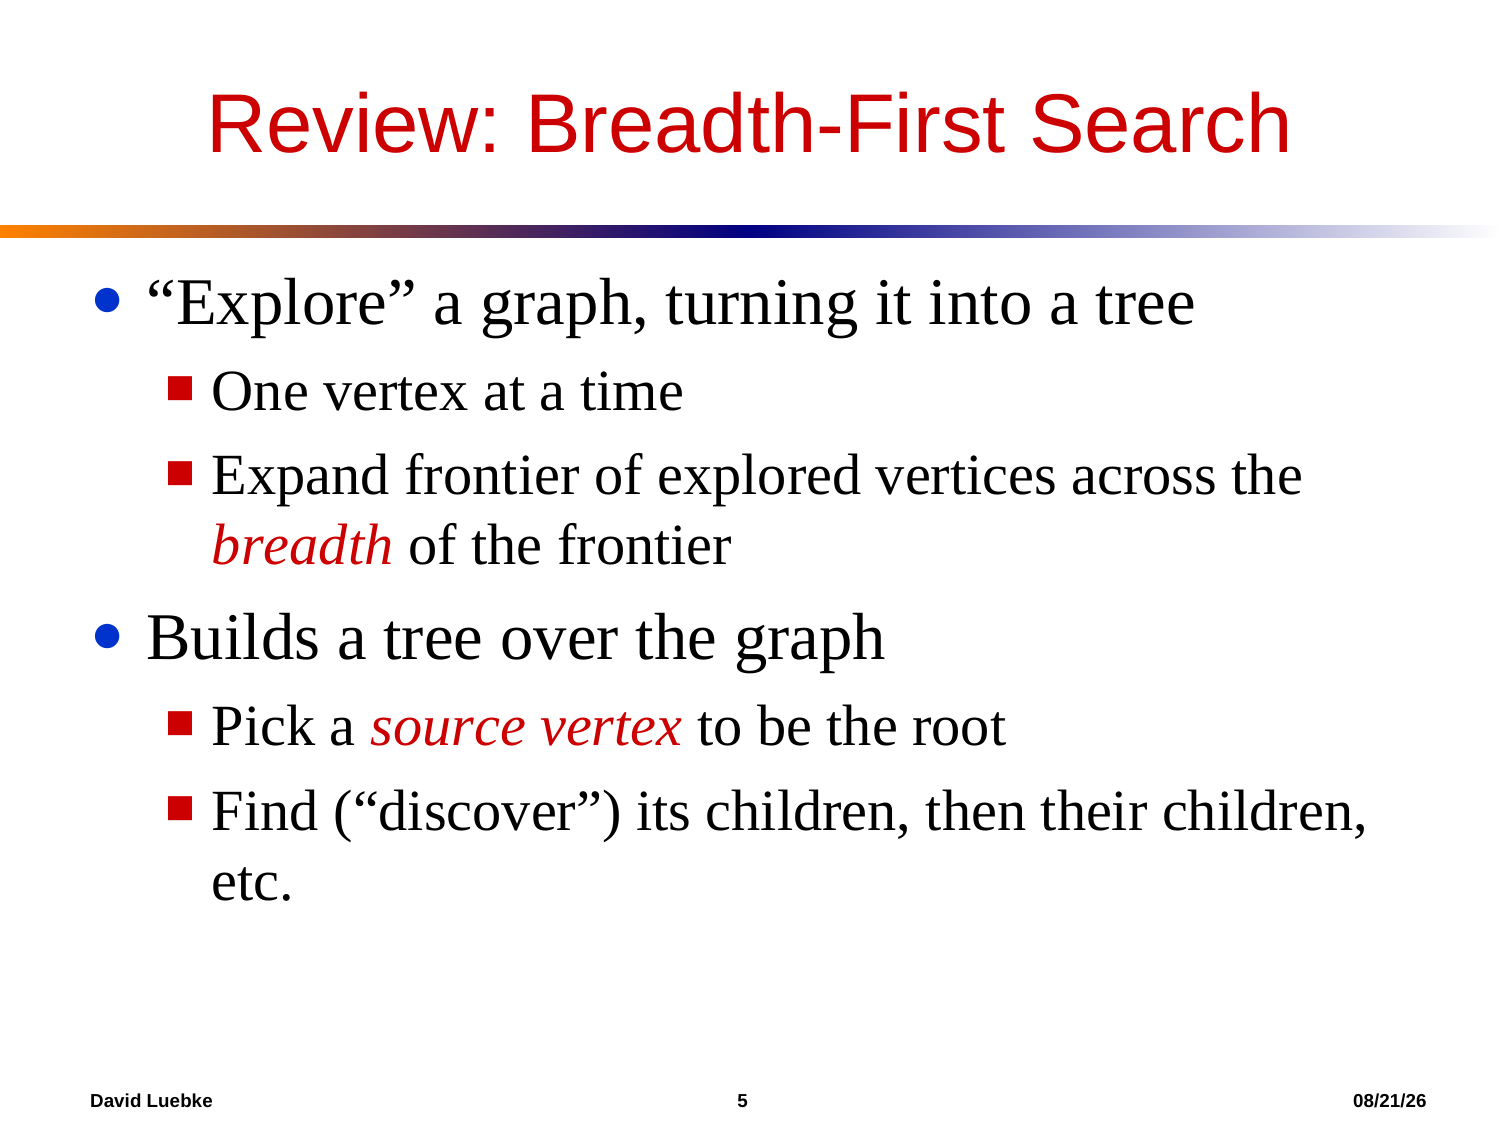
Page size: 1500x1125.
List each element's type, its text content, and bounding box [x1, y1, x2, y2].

list “Explore” a graph, turning it into a tree One vertex at a time Expand frontier of explored vertices across the breadth of the frontier Builds a tree over the graph Pick a source vertex to be the root Find (“discover”) its children, then their children, etc. [75, 249, 1426, 963]
text_box David Luebke <number> 03/10/19 [75, 1074, 1426, 1125]
title Review: Breadth-First Search [75, 37, 1426, 201]
